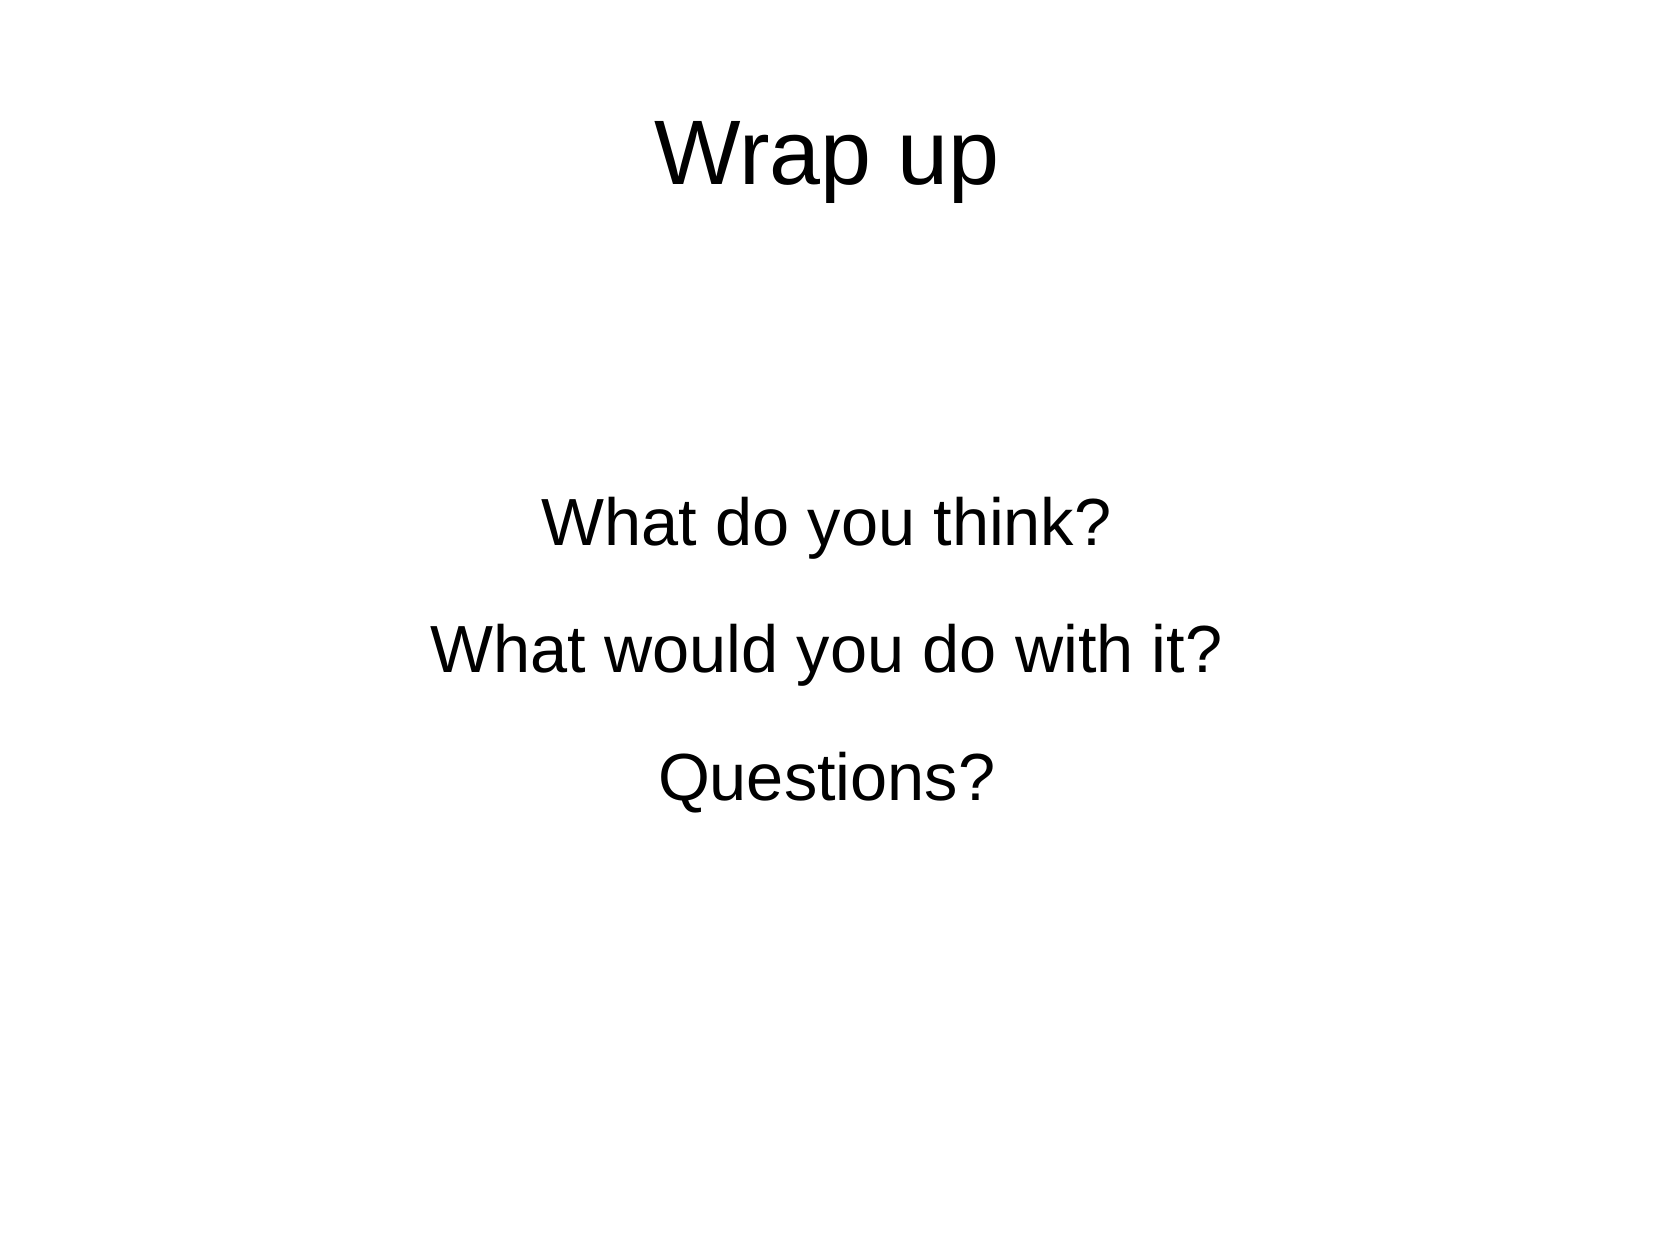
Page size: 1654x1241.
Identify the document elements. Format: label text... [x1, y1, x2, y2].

title Wrap up [82, 49, 1571, 257]
subtitle What do you think? What would you do with it? Questions? [82, 290, 1571, 1010]
